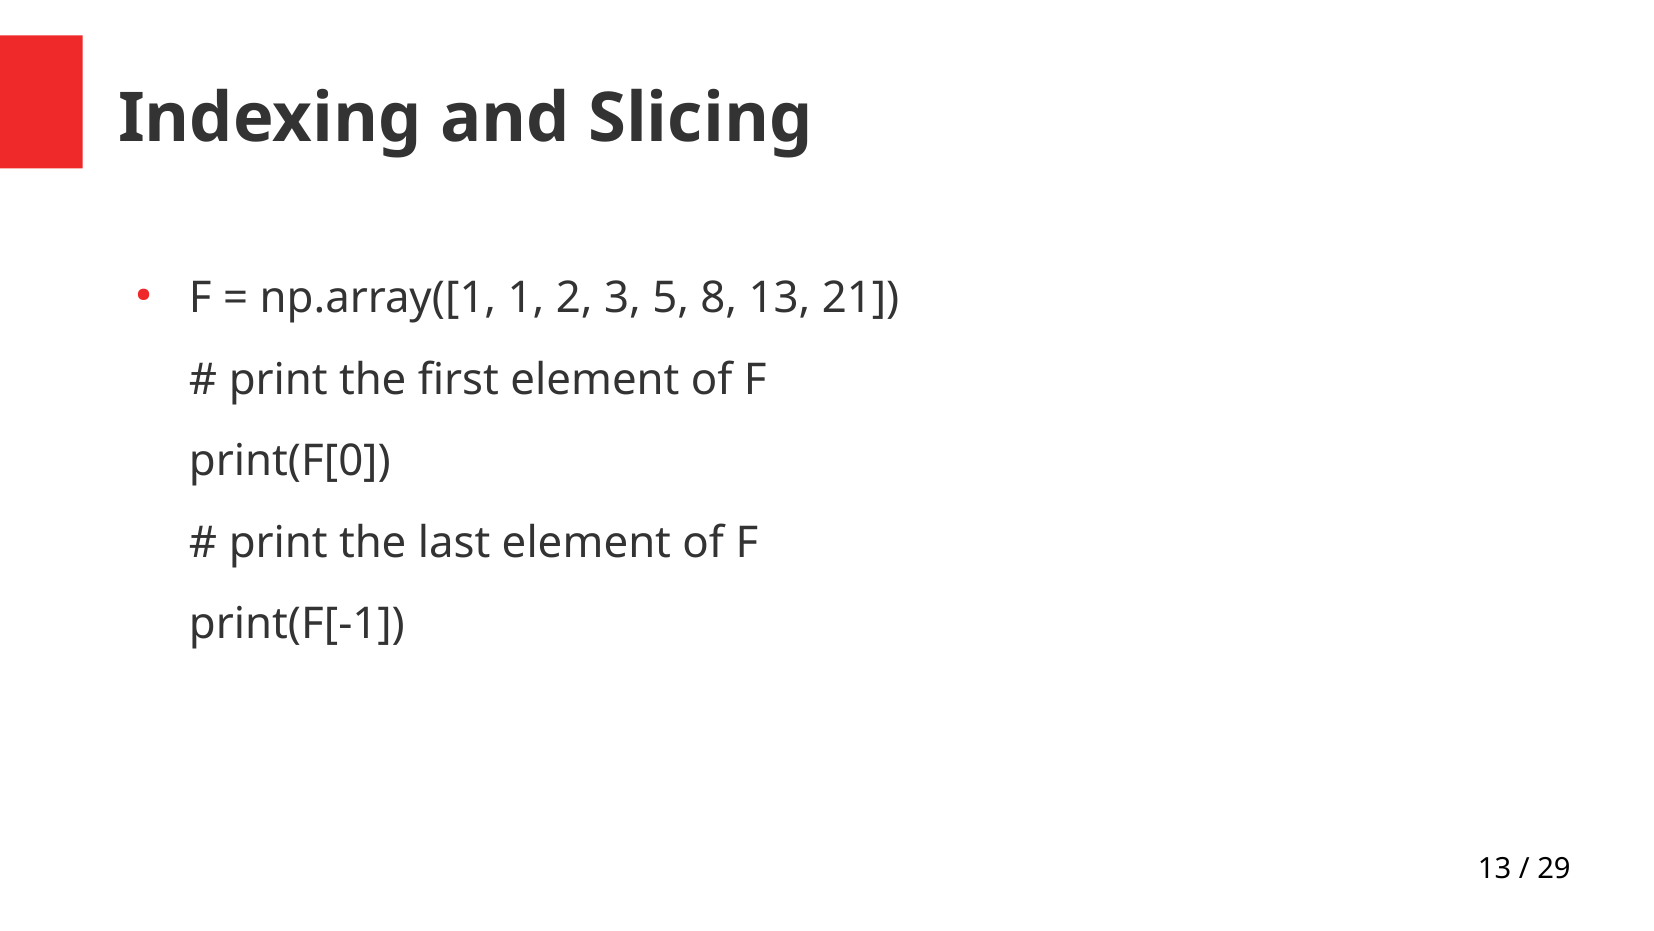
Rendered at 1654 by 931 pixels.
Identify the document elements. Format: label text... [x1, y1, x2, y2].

list F = np.array([1, 1, 2, 3, 5, 8, 13, 21]) # print the first element of F print(F[0]) # print the last element of F print(F[-1]) [118, 265, 1536, 806]
title Indexing and Slicing [118, 37, 1571, 193]
